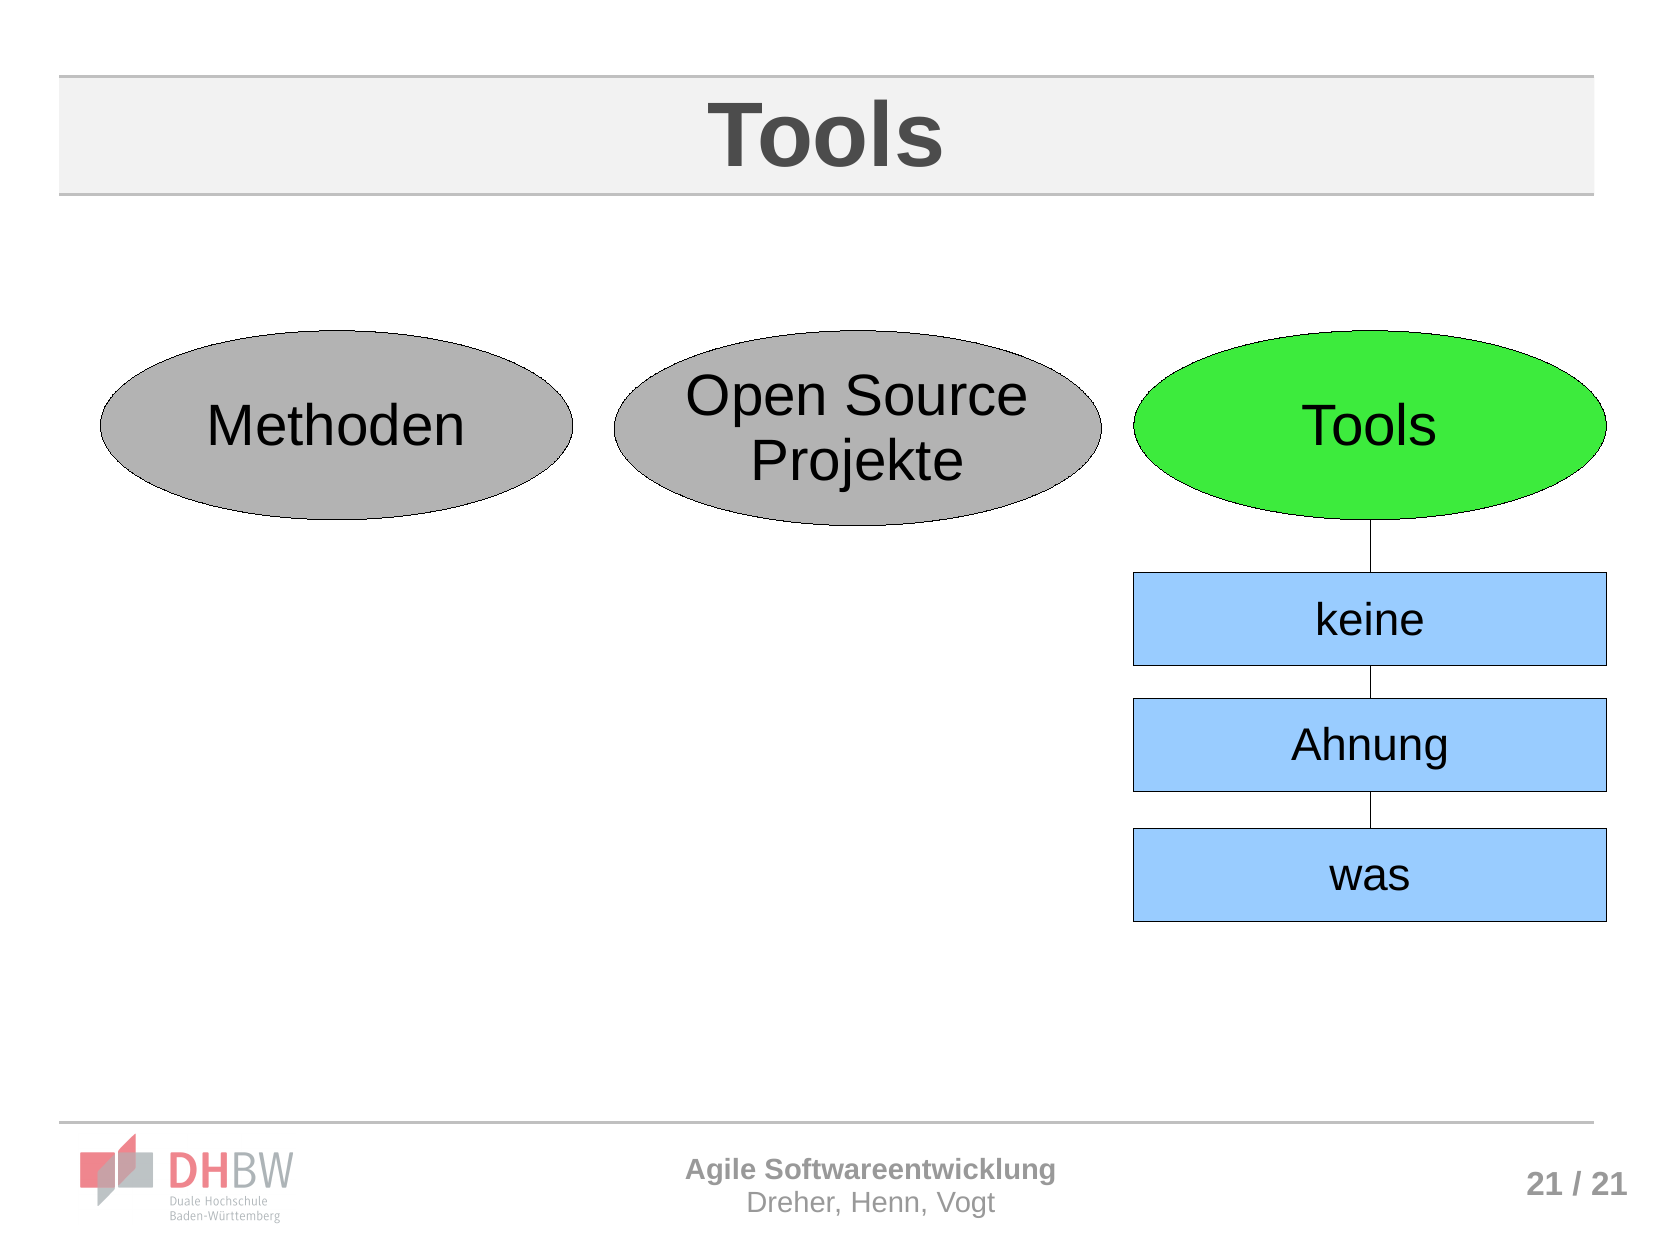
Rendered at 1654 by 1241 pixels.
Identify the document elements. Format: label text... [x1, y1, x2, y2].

text_box Open Source Projekte [614, 330, 1102, 526]
text_box keine [1133, 572, 1607, 666]
text_box Ahnung [1133, 698, 1607, 792]
text_box Methoden [100, 330, 573, 520]
text_box was [1133, 828, 1607, 922]
picture [78, 1133, 296, 1225]
text_box Tools [1133, 330, 1607, 520]
title Tools [82, 31, 1571, 239]
